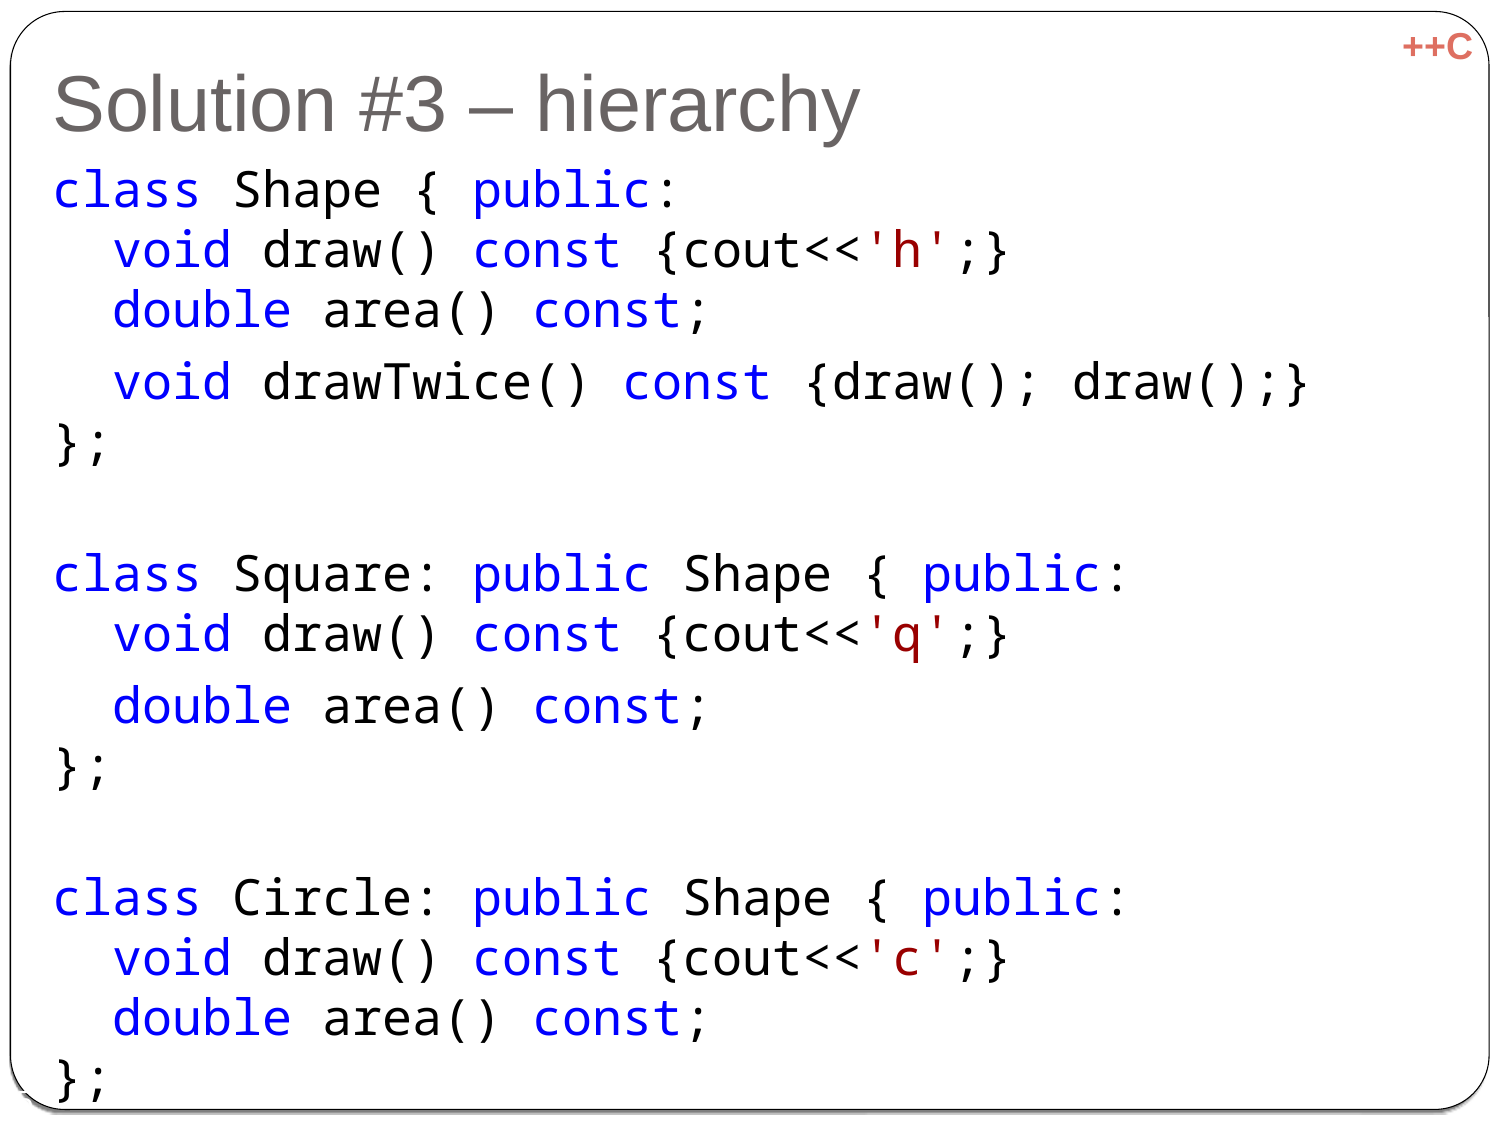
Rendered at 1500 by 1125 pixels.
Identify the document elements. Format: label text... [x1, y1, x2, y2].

list class Shape { public: void draw() const {cout<<'h';} double area() const; void drawTwice() const {draw(); draw();} }; class Square: public Shape { public: void draw() const {cout<<'q';} double area() const; }; class Circle: public Shape { public: void draw() const {cout<<'c';} double area() const; }; [37, 149, 1450, 1063]
title Solution #3 – hierarchy [37, 45, 1463, 163]
slide_number <number> [0, 1074, 50, 1125]
